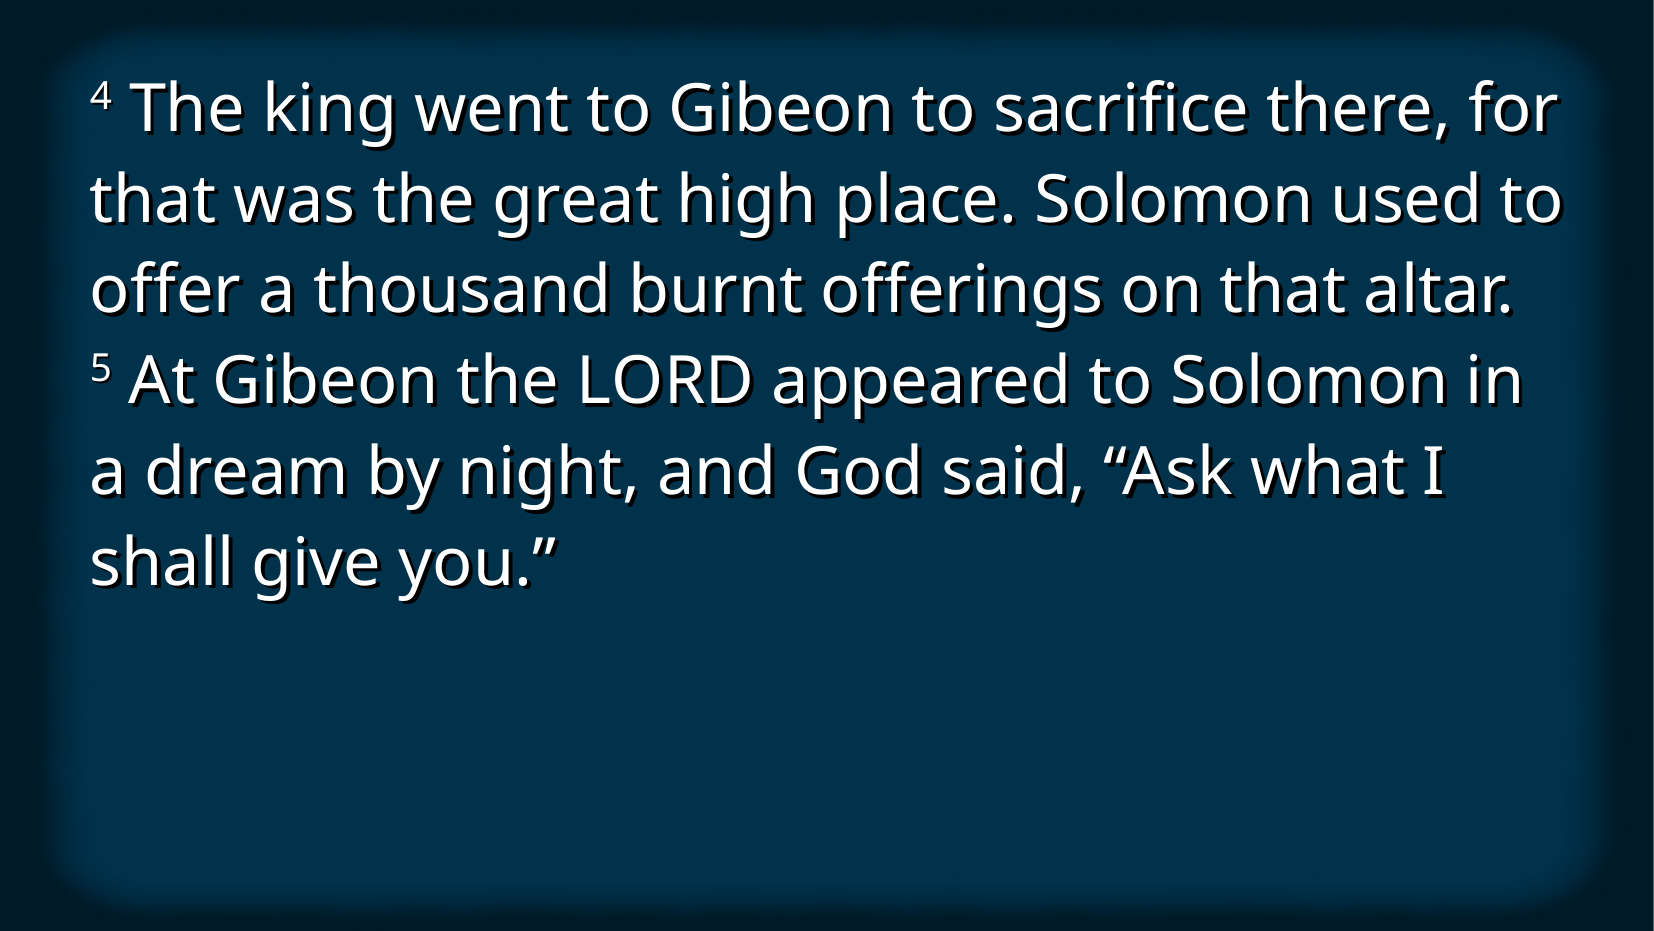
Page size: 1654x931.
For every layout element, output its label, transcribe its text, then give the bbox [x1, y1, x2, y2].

text_box 4 The king went to Gibeon to sacrifice there, for that was the great high place. Solomon used to offer a thousand burnt offerings on that altar. 5 At Gibeon the LORD appeared to Solomon in a dream by night, and God said, “Ask what I shall give you.” [75, 52, 1591, 601]
picture [0, 0, 1654, 931]
